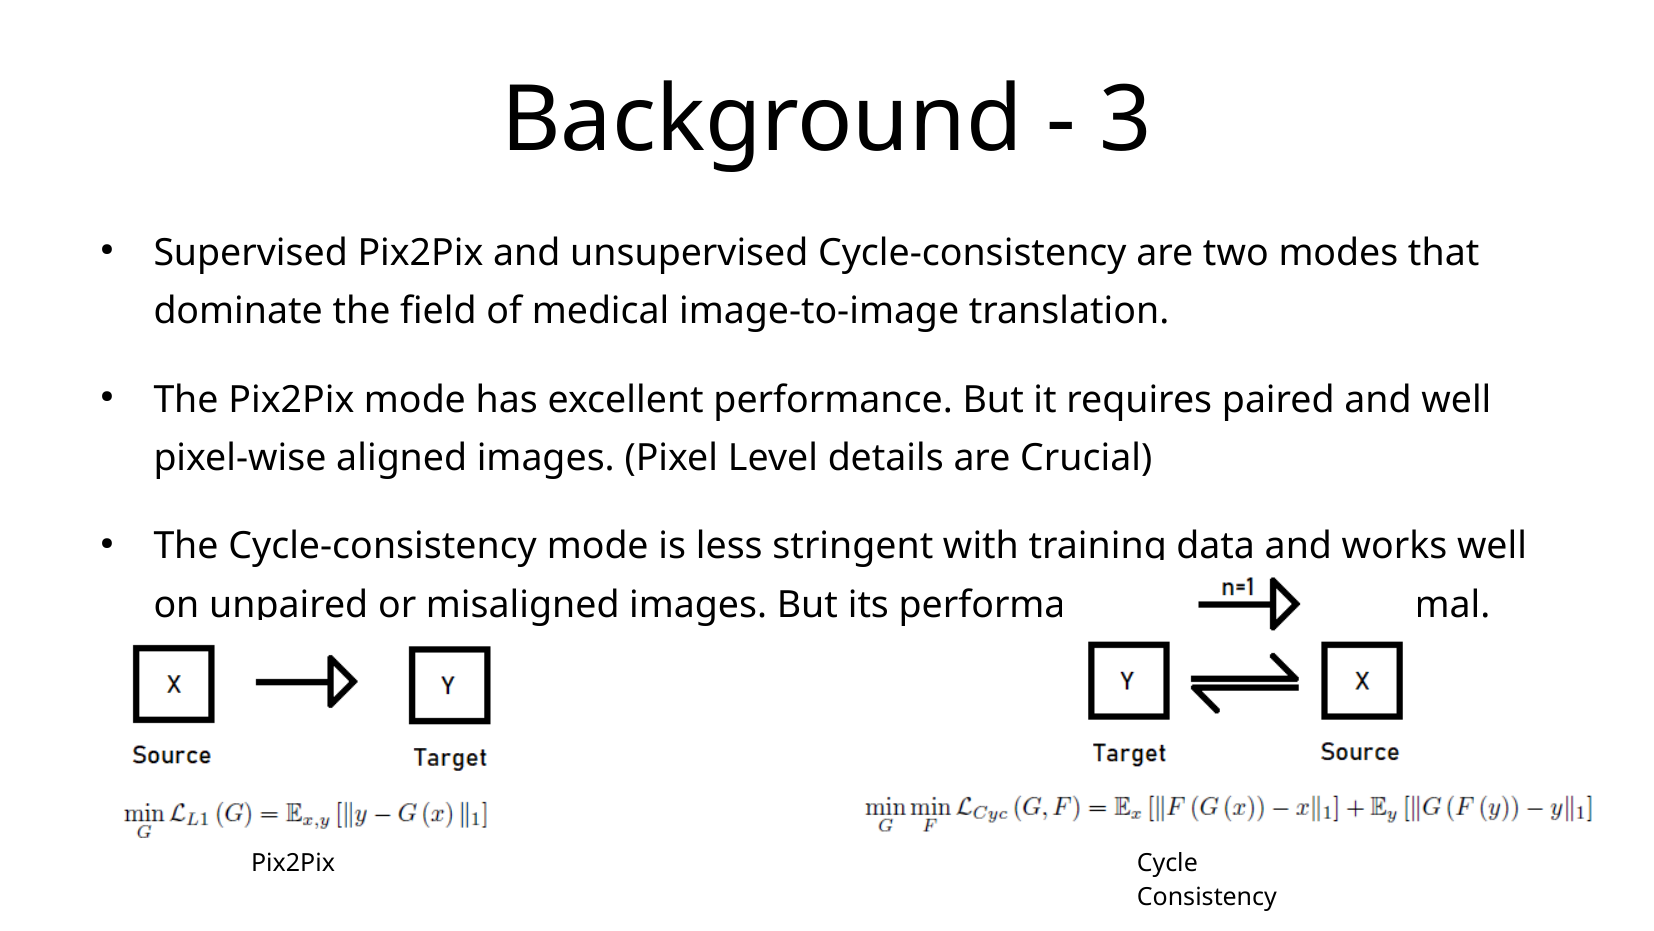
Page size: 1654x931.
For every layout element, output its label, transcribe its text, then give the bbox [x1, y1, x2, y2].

title Background - 3 [82, 37, 1571, 193]
picture [88, 620, 527, 786]
picture [856, 560, 1604, 838]
text_box Pix2Pix [236, 837, 473, 877]
text_box Cycle Consistency [1122, 837, 1359, 877]
list Supervised Pix2Pix and unsupervised Cycle-consistency are two modes that dominate the field of medical image-to-image translation. The Pix2Pix mode has excellent performance. But it requires paired and well pixel-wise aligned images. (Pixel Level details are Crucial) The Cycle-consistency mode is less stringent with training data and works well on unpaired or misaligned images. But its performance may not be optimal. [82, 217, 1571, 758]
picture [112, 797, 502, 838]
